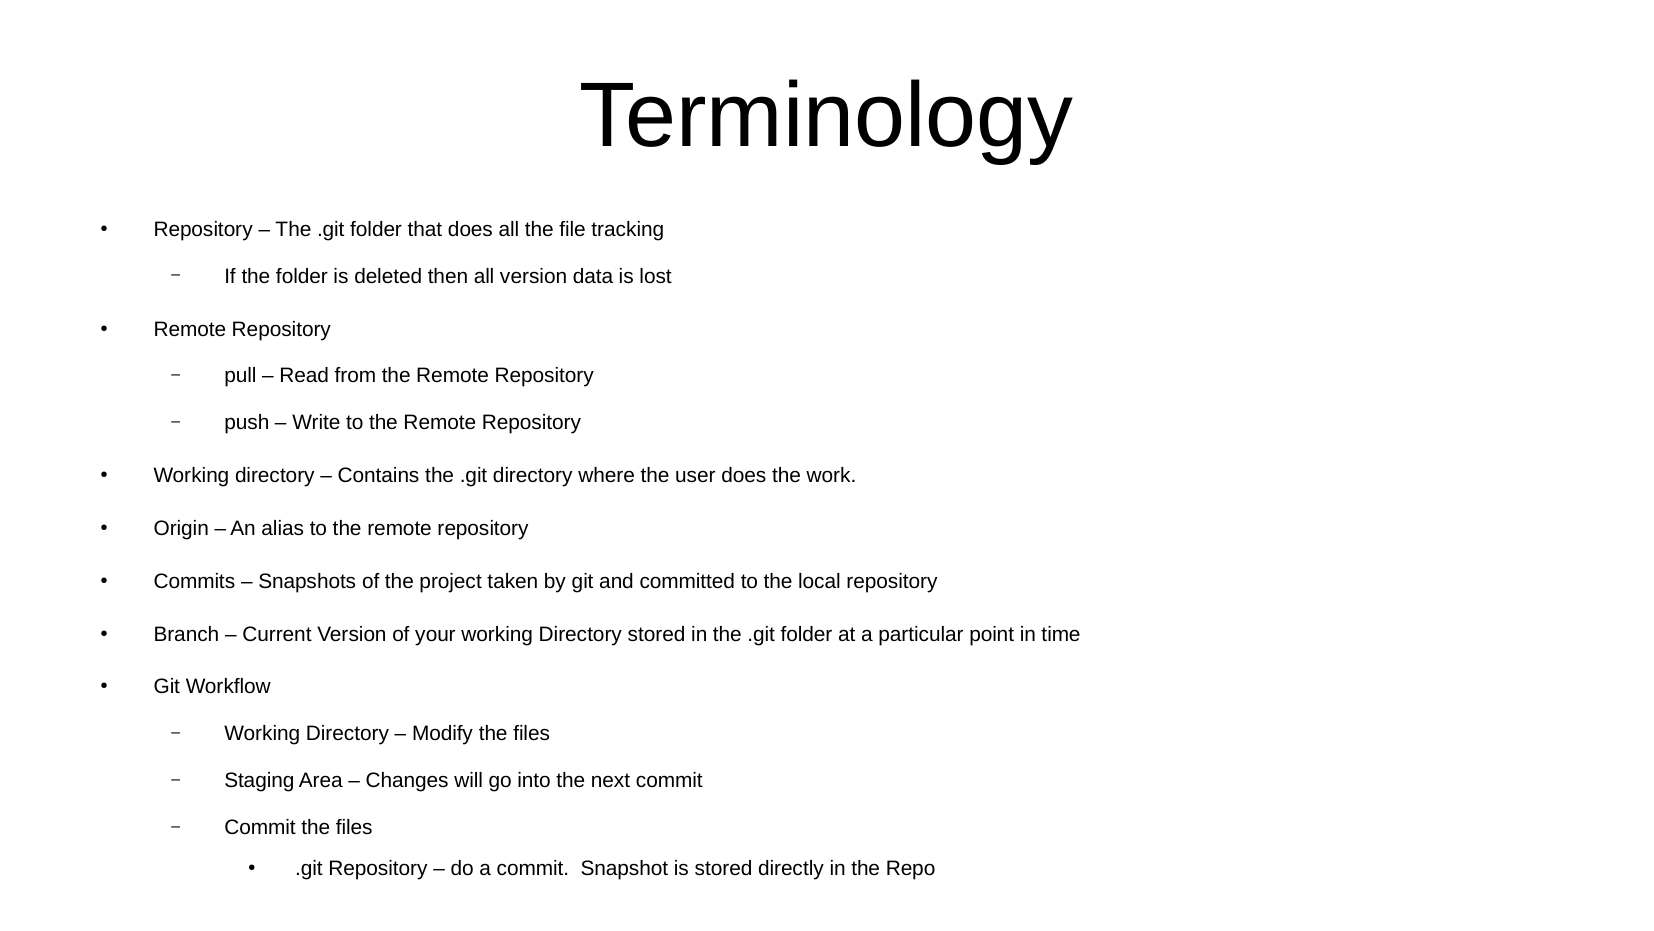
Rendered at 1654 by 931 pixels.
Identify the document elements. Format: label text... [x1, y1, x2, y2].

title Terminology [82, 37, 1571, 193]
list Repository – The .git folder that does all the file tracking If the folder is deleted then all version data is lost Remote Repository pull – Read from the Remote Repository push – Write to the Remote Repository Working directory – Contains the .git directory where the user does the work. Origin – An alias to the remote repository Commits – Snapshots of the project taken by git and committed to the local repository Branch – Current Version of your working Directory stored in the .git folder at a particular point in time Git Workflow Working Directory – Modify the files Staging Area – Changes will go into the next commit Commit the files .git Repository – do a commit. Snapshot is stored directly in the Repo [82, 217, 1613, 901]
